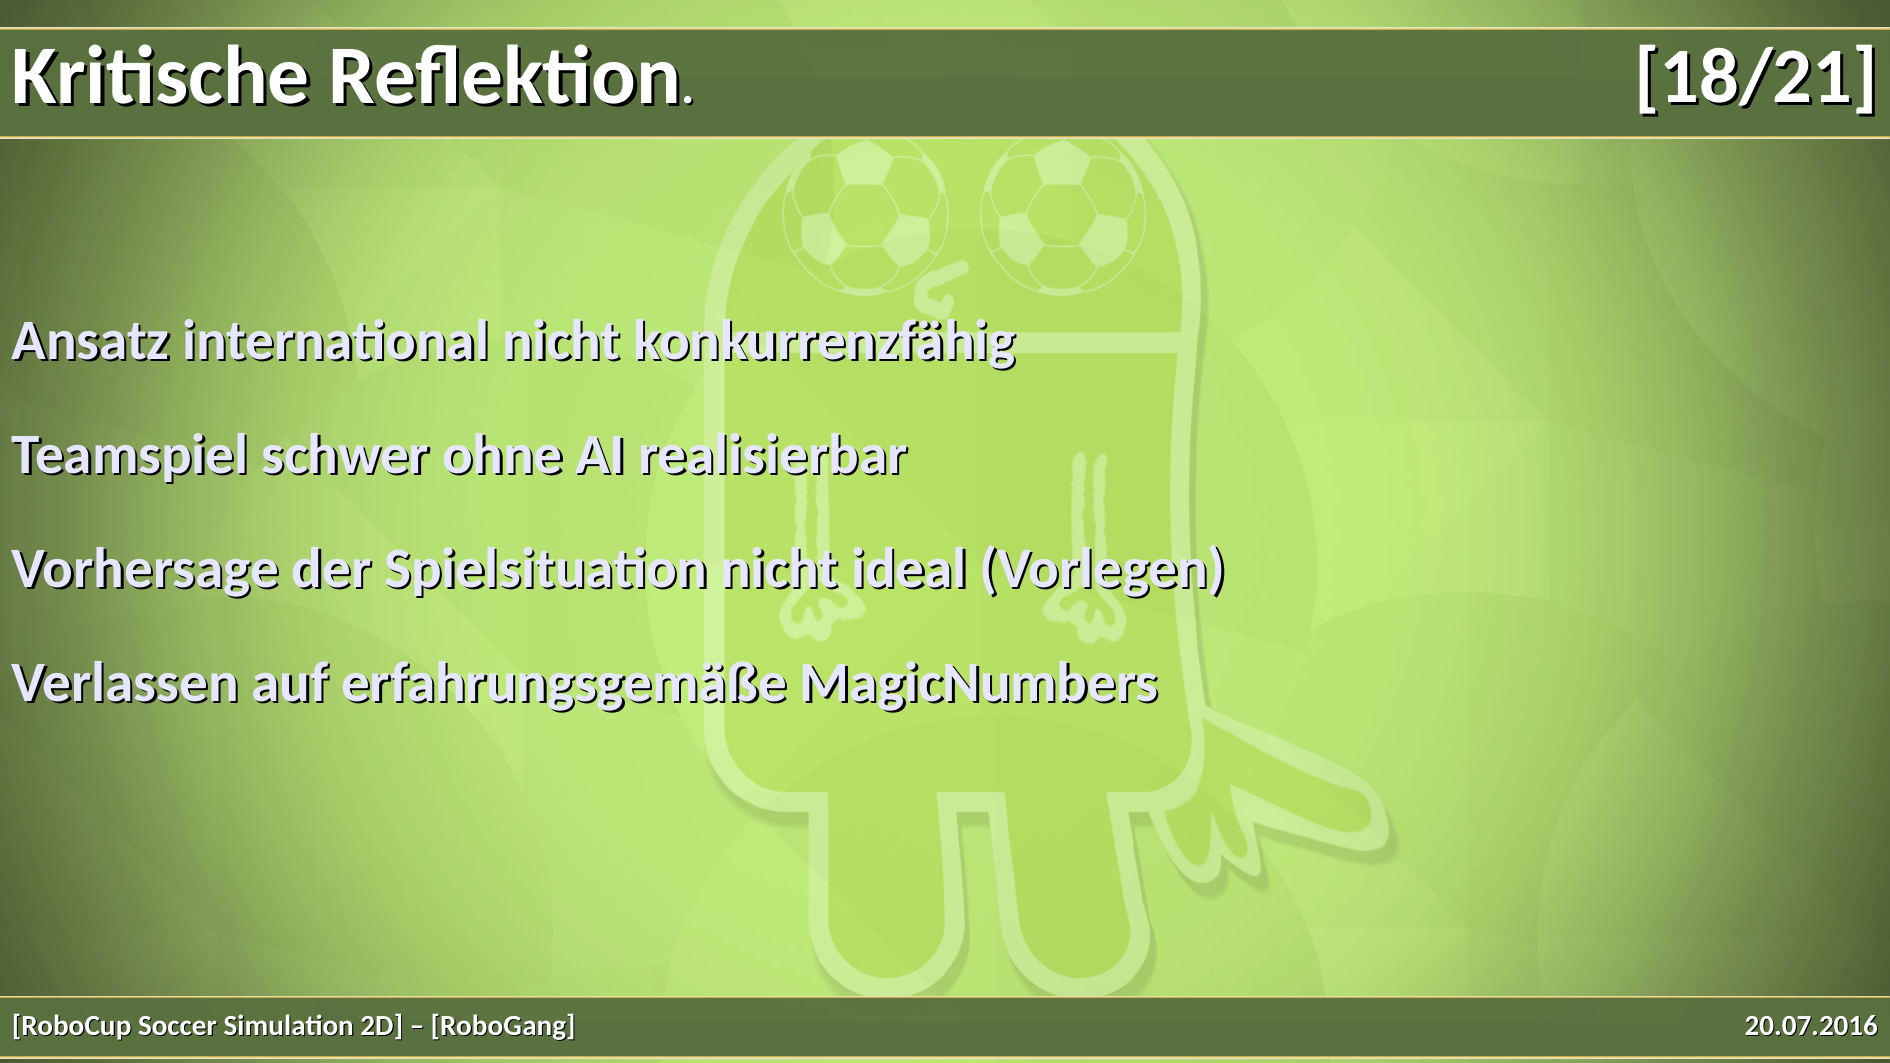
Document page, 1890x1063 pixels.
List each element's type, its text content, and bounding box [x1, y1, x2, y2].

title [18/21] [1535, 34, 1878, 131]
title 20.07.2016 [1629, 1003, 1878, 1052]
title [RoboCup Soccer Simulation 2D] – [RoboGang] [11, 1003, 1063, 1052]
picture [0, 0, 1890, 1063]
subtitle Ansatz international nicht konkurrenzfähig Teamspiel schwer ohne AI realisierbar Vorhersage der Spielsituation nicht ideal (Vorlegen) Verlassen auf erfahrungsgemäße MagicNumbers [11, 259, 1878, 910]
title Kritische Reflektion. [11, 32, 1430, 134]
